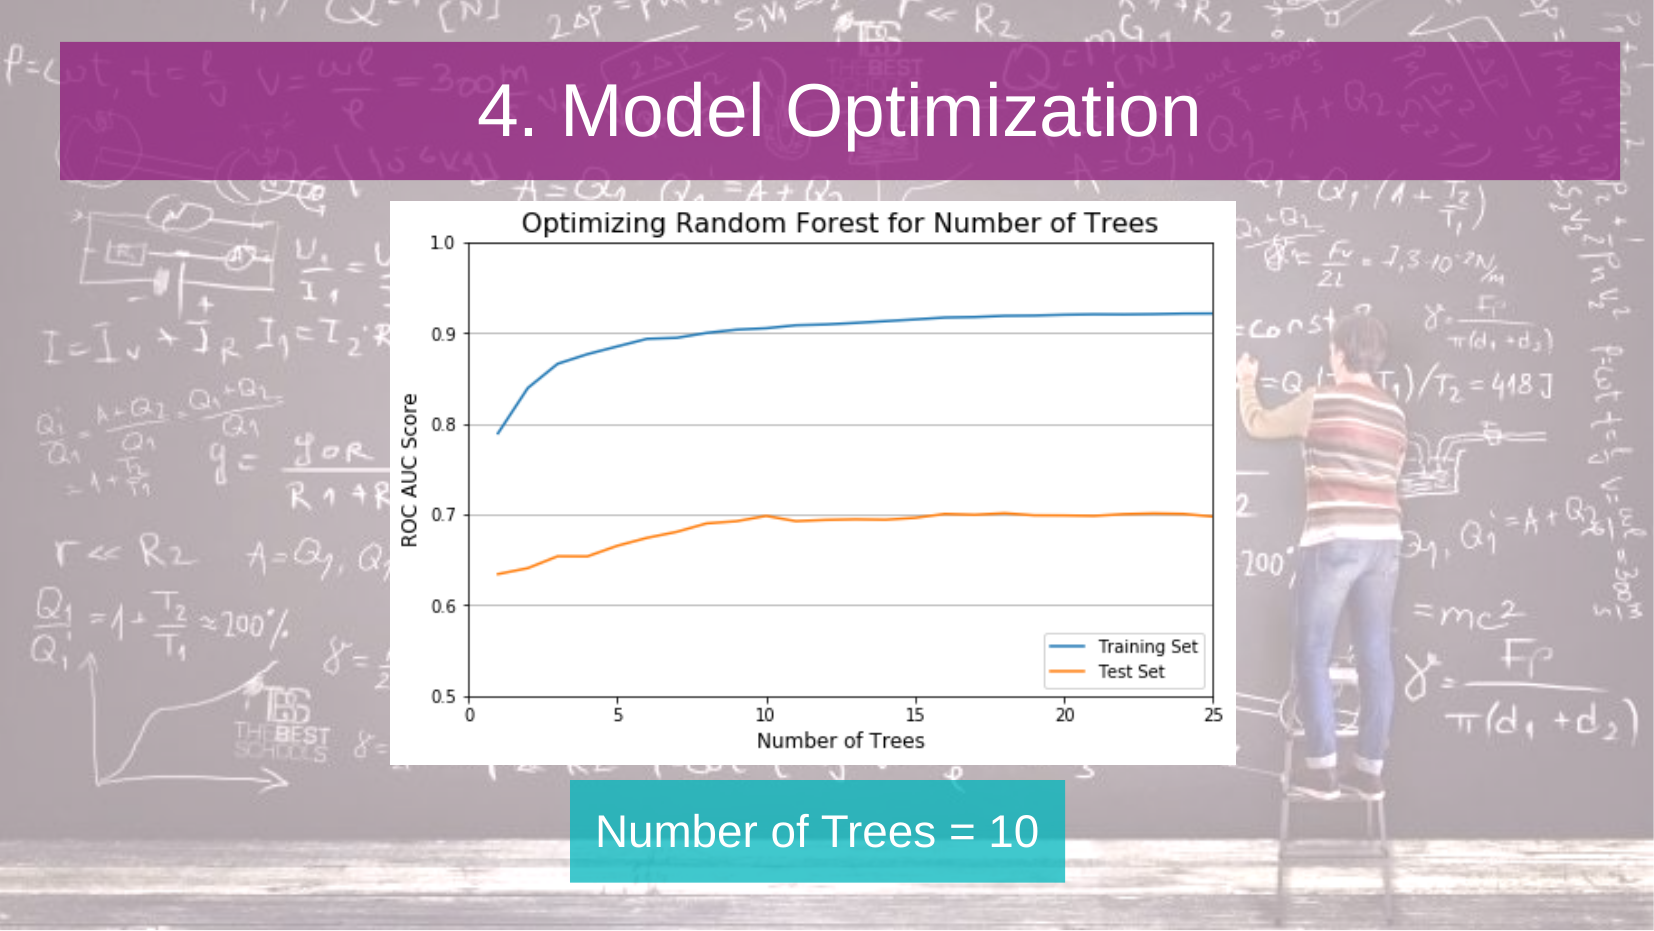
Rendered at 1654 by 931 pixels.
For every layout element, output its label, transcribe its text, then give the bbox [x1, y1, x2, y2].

title 4. Model Optimization [60, 41, 1621, 181]
title Number of Trees = 10 [570, 780, 1066, 883]
text_box [0, 0, 1654, 931]
picture [390, 201, 1236, 766]
